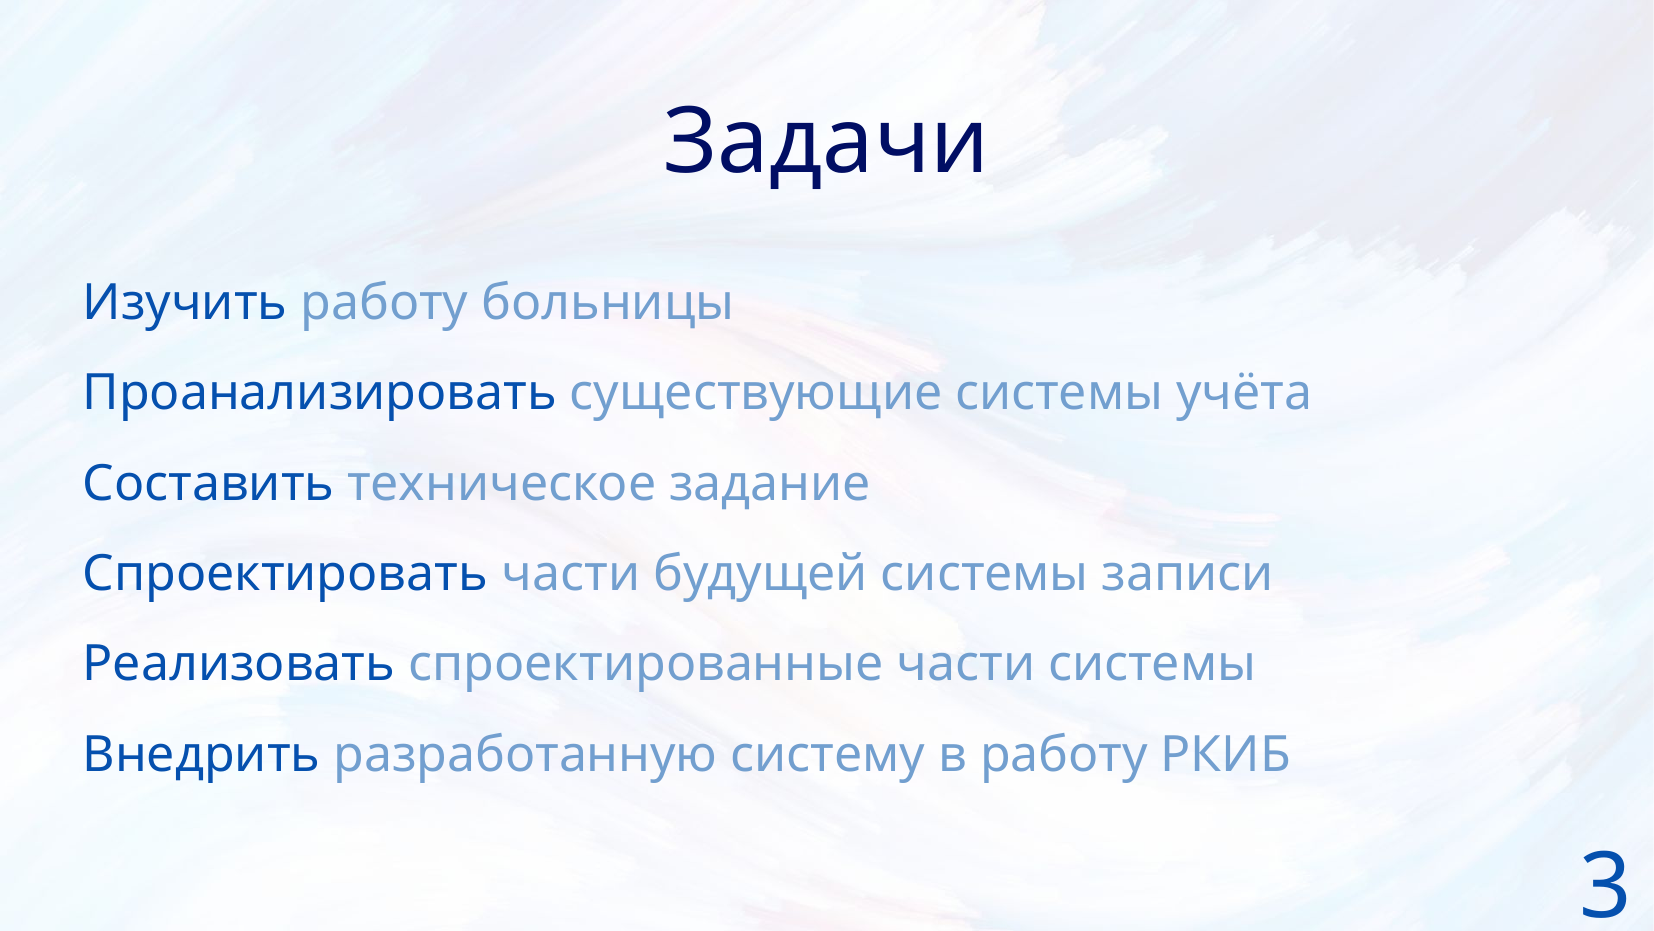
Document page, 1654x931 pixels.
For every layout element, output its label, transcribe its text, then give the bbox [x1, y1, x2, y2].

title Задачи [82, 59, 1571, 215]
list Изучить работу больницы Проанализировать существующие системы учёта Составить техническое задание Спроектировать части будущей системы записи Реализовать спроектированные части системы Внедрить разработанную систему в работу РКИБ [29, 265, 1571, 798]
text_box 3 [1564, 812, 1654, 931]
picture [0, 0, 1654, 931]
